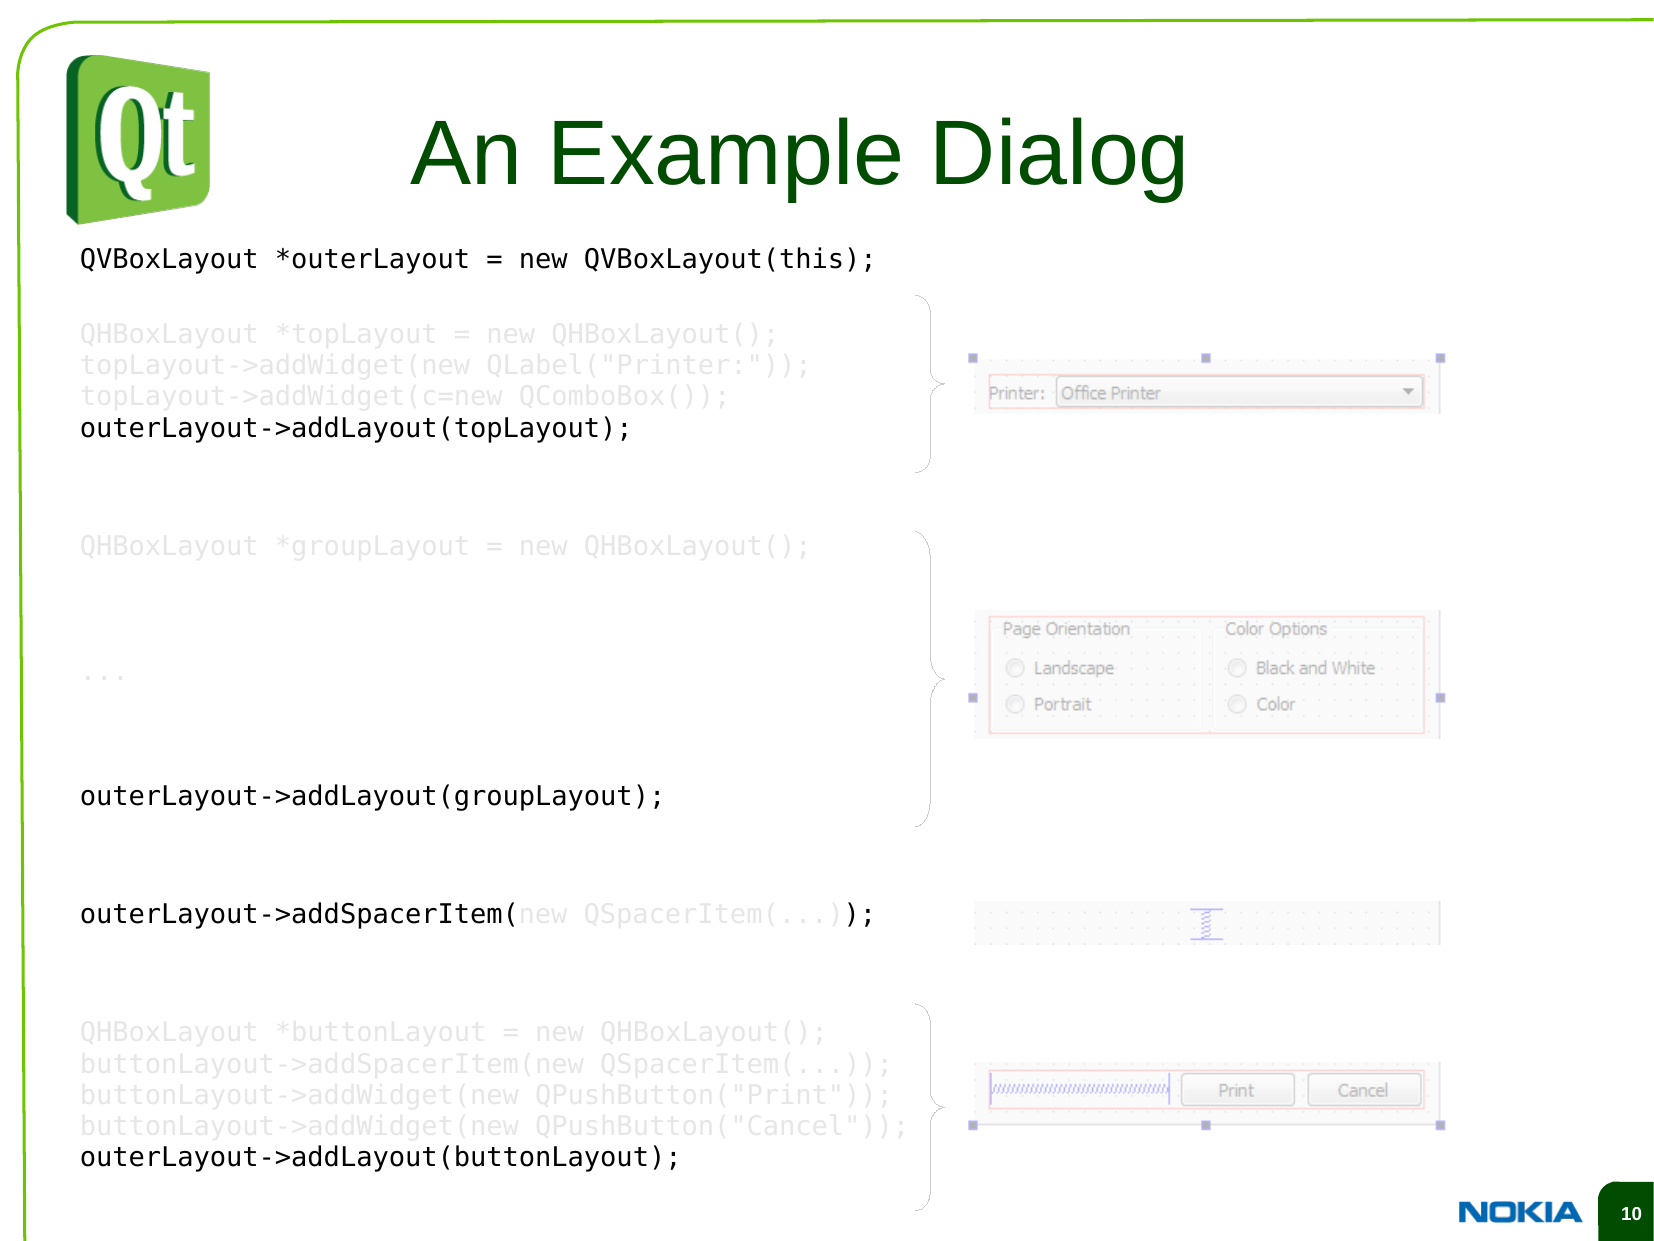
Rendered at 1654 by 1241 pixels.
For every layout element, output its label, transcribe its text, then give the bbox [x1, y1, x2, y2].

picture [967, 1062, 1447, 1132]
picture [967, 901, 1447, 945]
title An Example Dialog [263, 49, 1339, 257]
picture [1459, 1201, 1583, 1223]
text_box QVBoxLayout *outerLayout = new QVBoxLayout(this); QHBoxLayout *topLayout = new QHBoxLayout(); topLayout->addWidget(new QLabel("Printer:")); topLayout->addWidget(c=new QComboBox()); outerLayout->addLayout(topLayout); QHBoxLayout *groupLayout = new QHBoxLayout(); ... outerLayout->addLayout(groupLayout); outerLayout->addSpacerItem(new QSpacerItem(...)); QHBoxLayout *buttonLayout = new QHBoxLayout(); buttonLayout->addSpacerItem(new QSpacerItem(...)); buttonLayout->addWidget(new QPushButton("Print")); buttonLayout->addWidget(new QPushButton("Cancel")); outerLayout->addLayout(buttonLayout); [0, 236, 924, 1181]
picture [967, 610, 1447, 739]
picture [967, 352, 1447, 414]
picture [66, 55, 210, 225]
